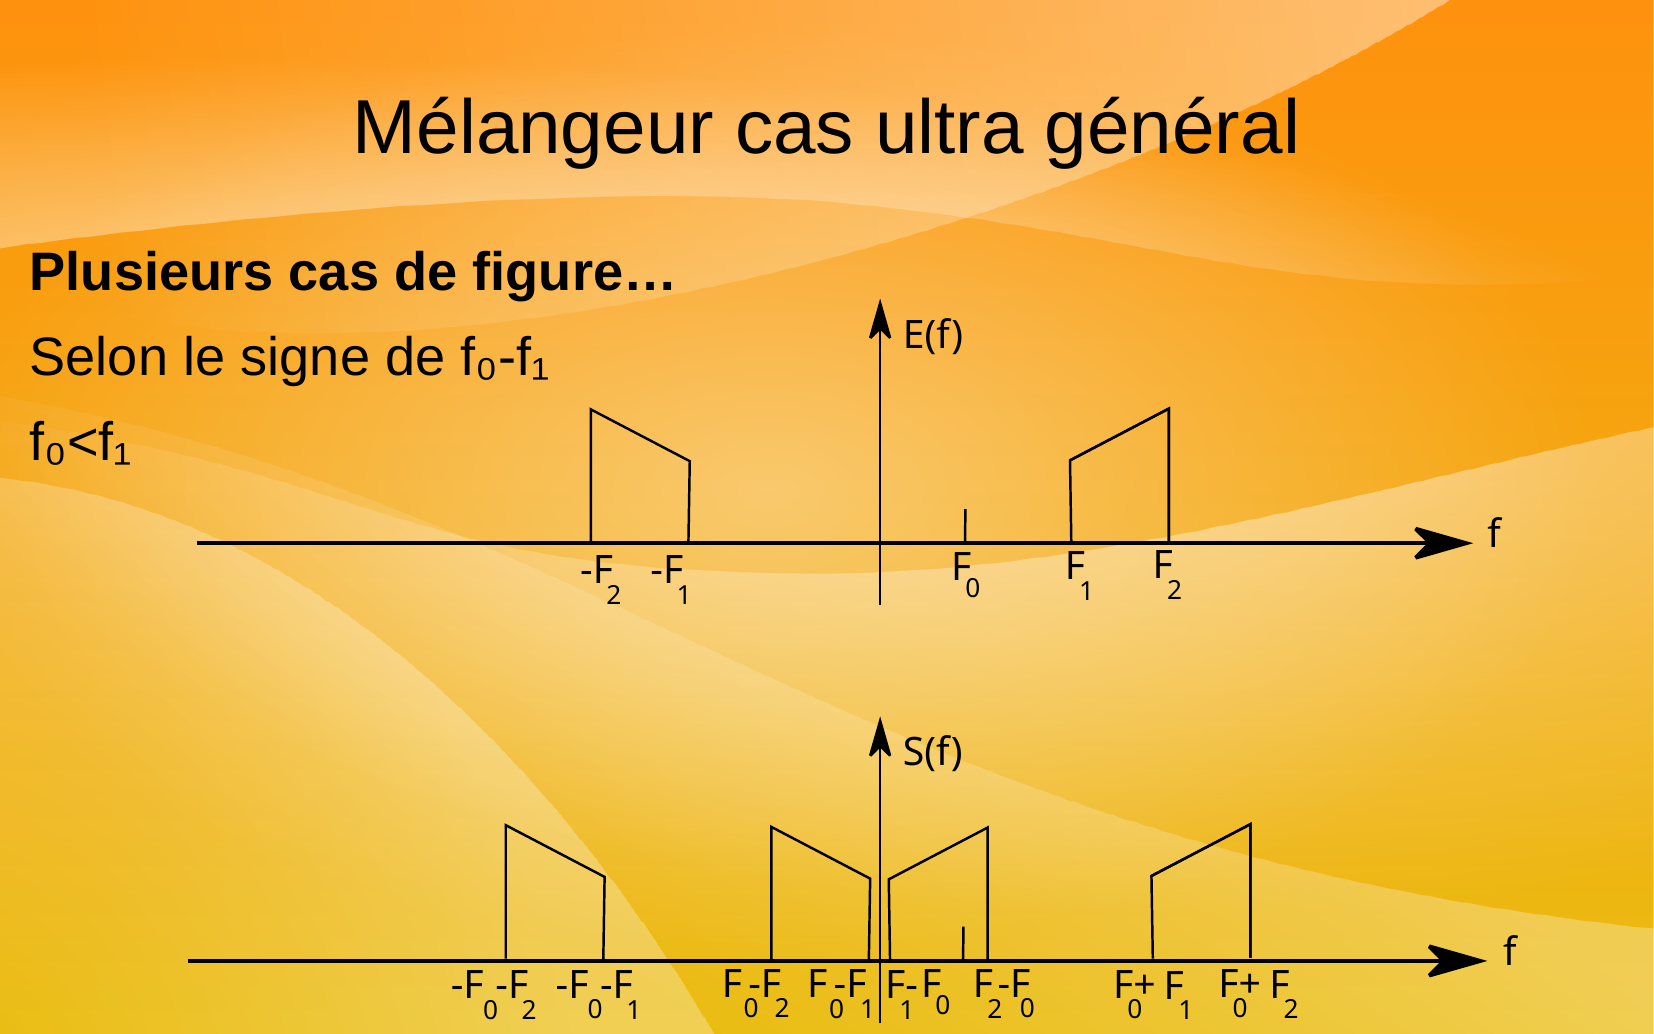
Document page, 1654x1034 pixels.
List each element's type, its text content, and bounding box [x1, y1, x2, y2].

picture [0, 0, 1654, 1034]
title Mélangeur cas ultra général [82, 41, 1571, 214]
picture [187, 298, 1518, 1024]
list Plusieurs cas de figure… Selon le signe de f₀-f₁ f₀<f₁ [29, 241, 1571, 1034]
